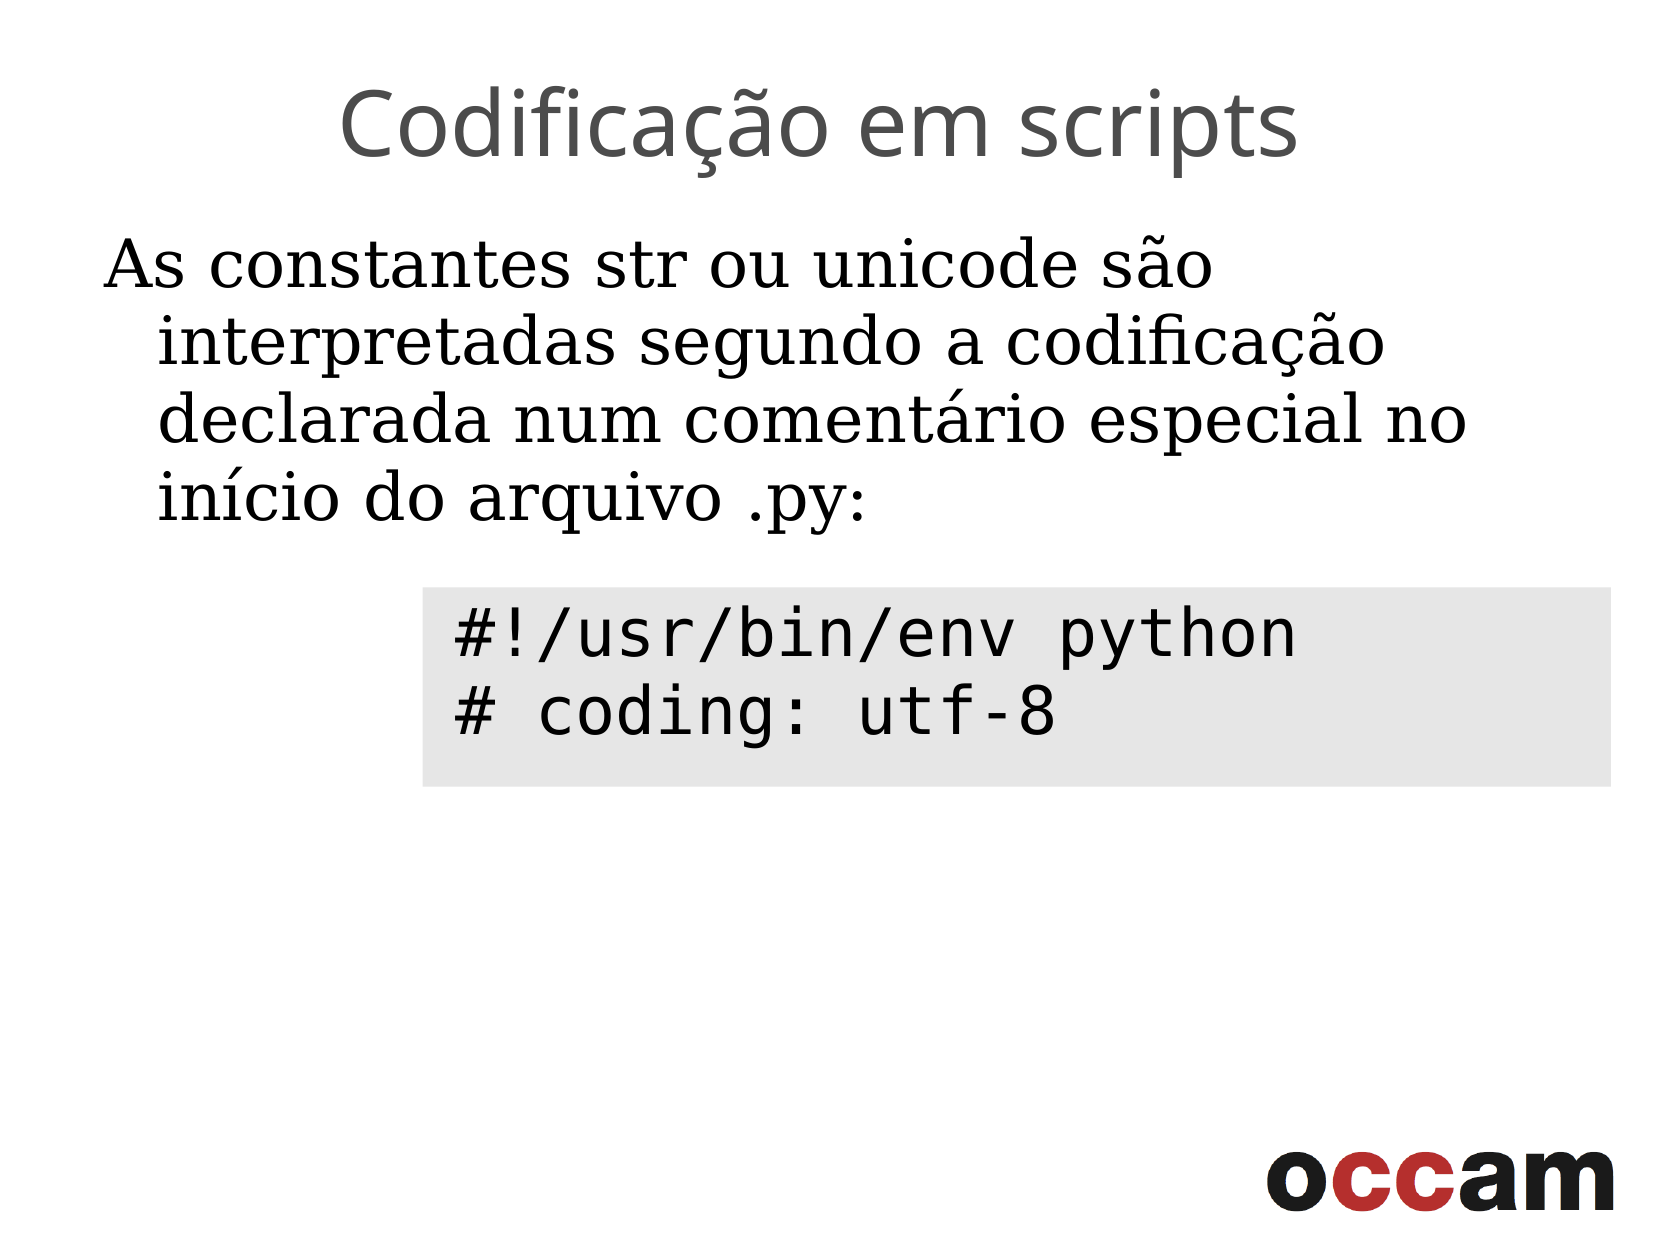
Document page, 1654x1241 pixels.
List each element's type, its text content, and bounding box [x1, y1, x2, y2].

text_box #!/usr/bin/env python # coding: utf-8 [422, 587, 1611, 787]
picture [1237, 1122, 1643, 1241]
title Codificação em scripts [75, 17, 1564, 226]
list As constantes str ou unicode são interpretadas segundo a codificação declarada num comentário especial no início do arquivo .py: [86, 225, 1576, 1088]
